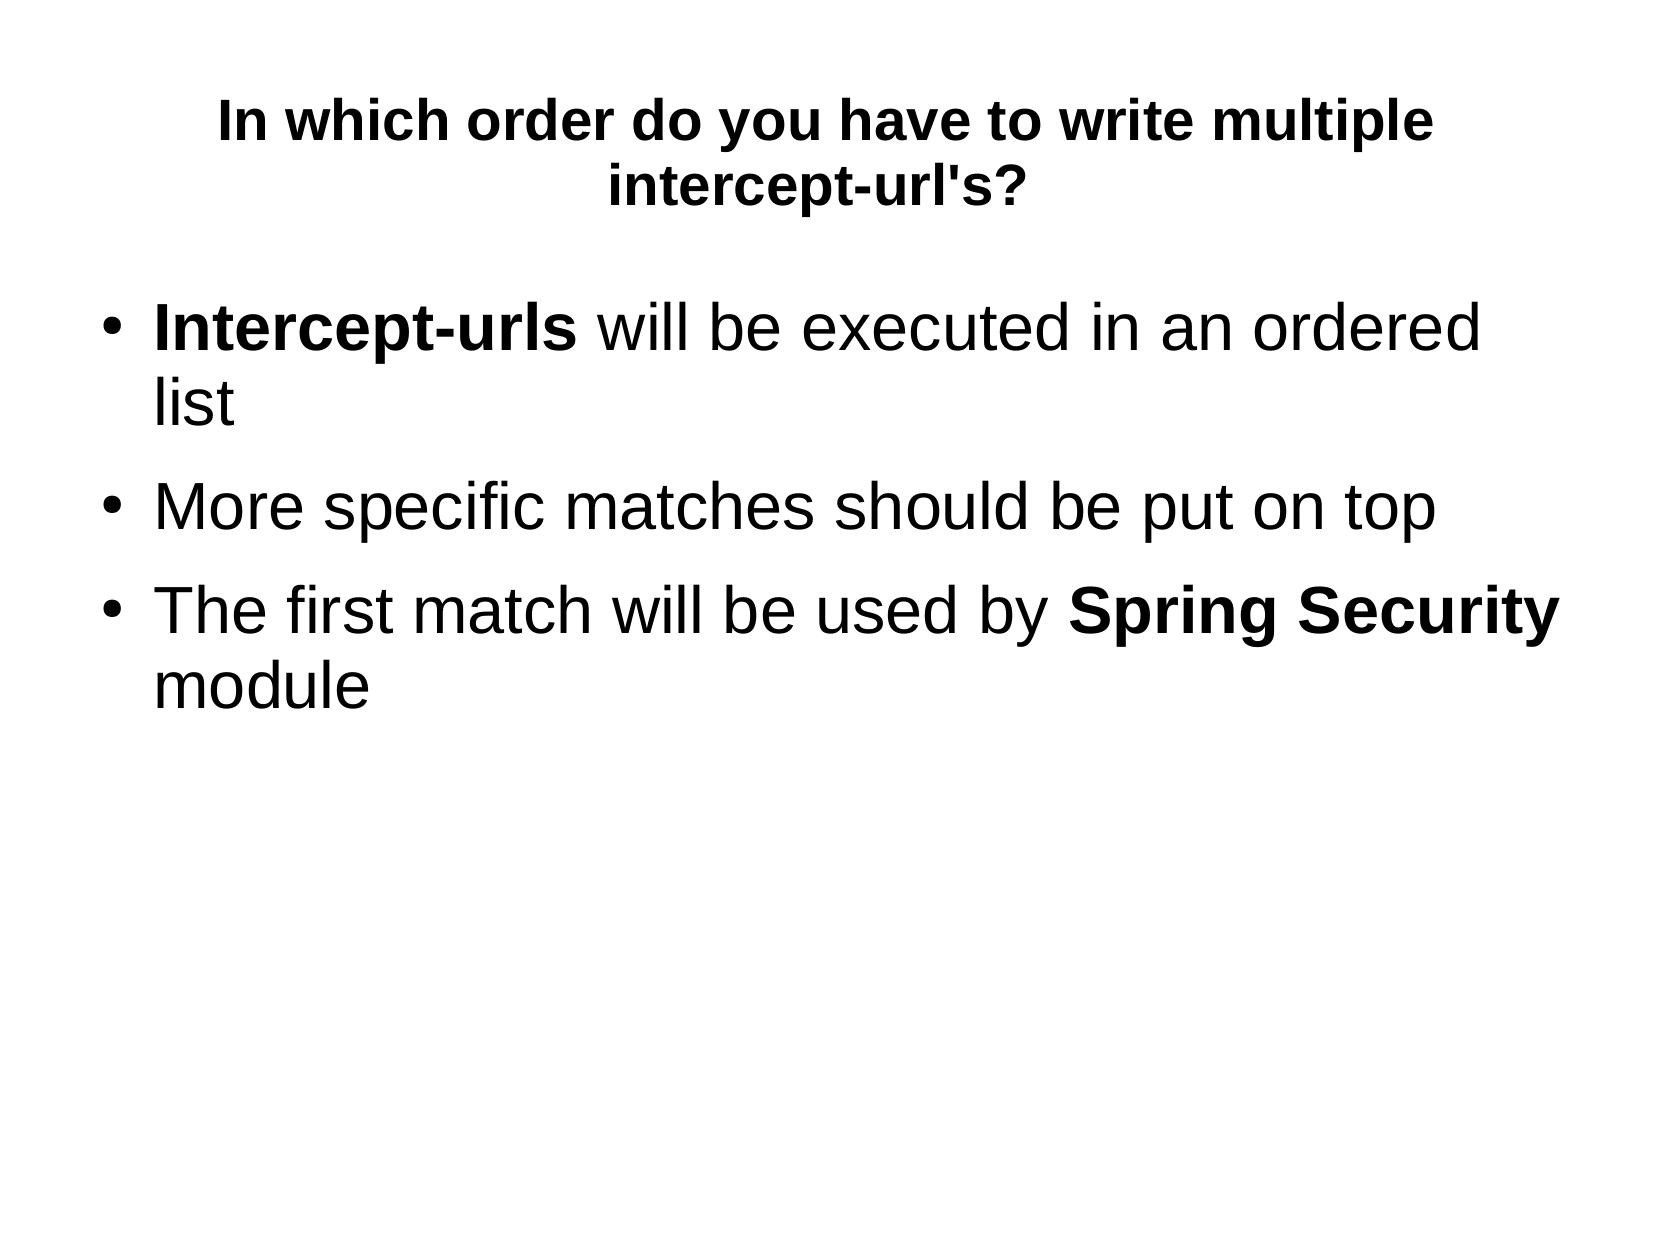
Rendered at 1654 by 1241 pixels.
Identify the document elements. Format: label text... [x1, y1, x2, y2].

list Intercept-urls will be executed in an ordered list More specific matches should be put on top The first match will be used by Spring Security module [82, 290, 1571, 1153]
title In which order do you have to write multiple intercept-url's? [82, 49, 1571, 257]
